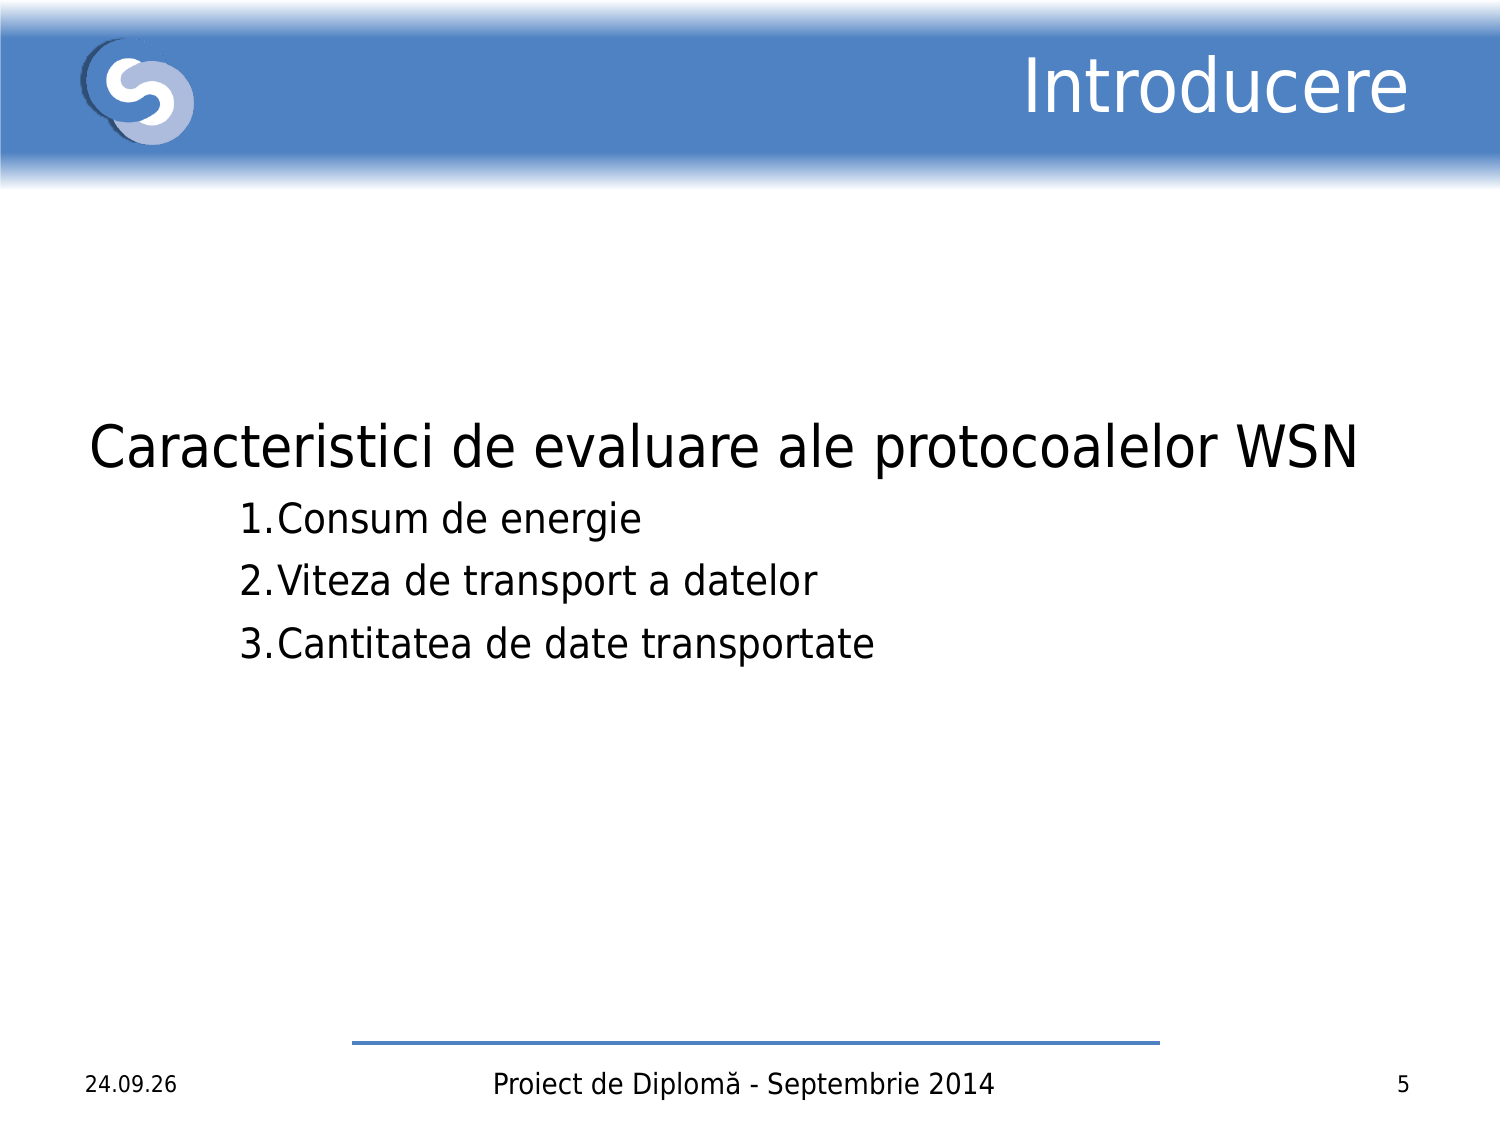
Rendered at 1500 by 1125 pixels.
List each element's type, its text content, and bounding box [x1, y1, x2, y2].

list Caracteristici de evaluare ale protocoalelor WSN Consum de energie Viteza de transport a datelor Cantitatea de date transportate [75, 203, 1426, 872]
picture [0, 0, 1500, 189]
title Introducere [199, 11, 1425, 155]
